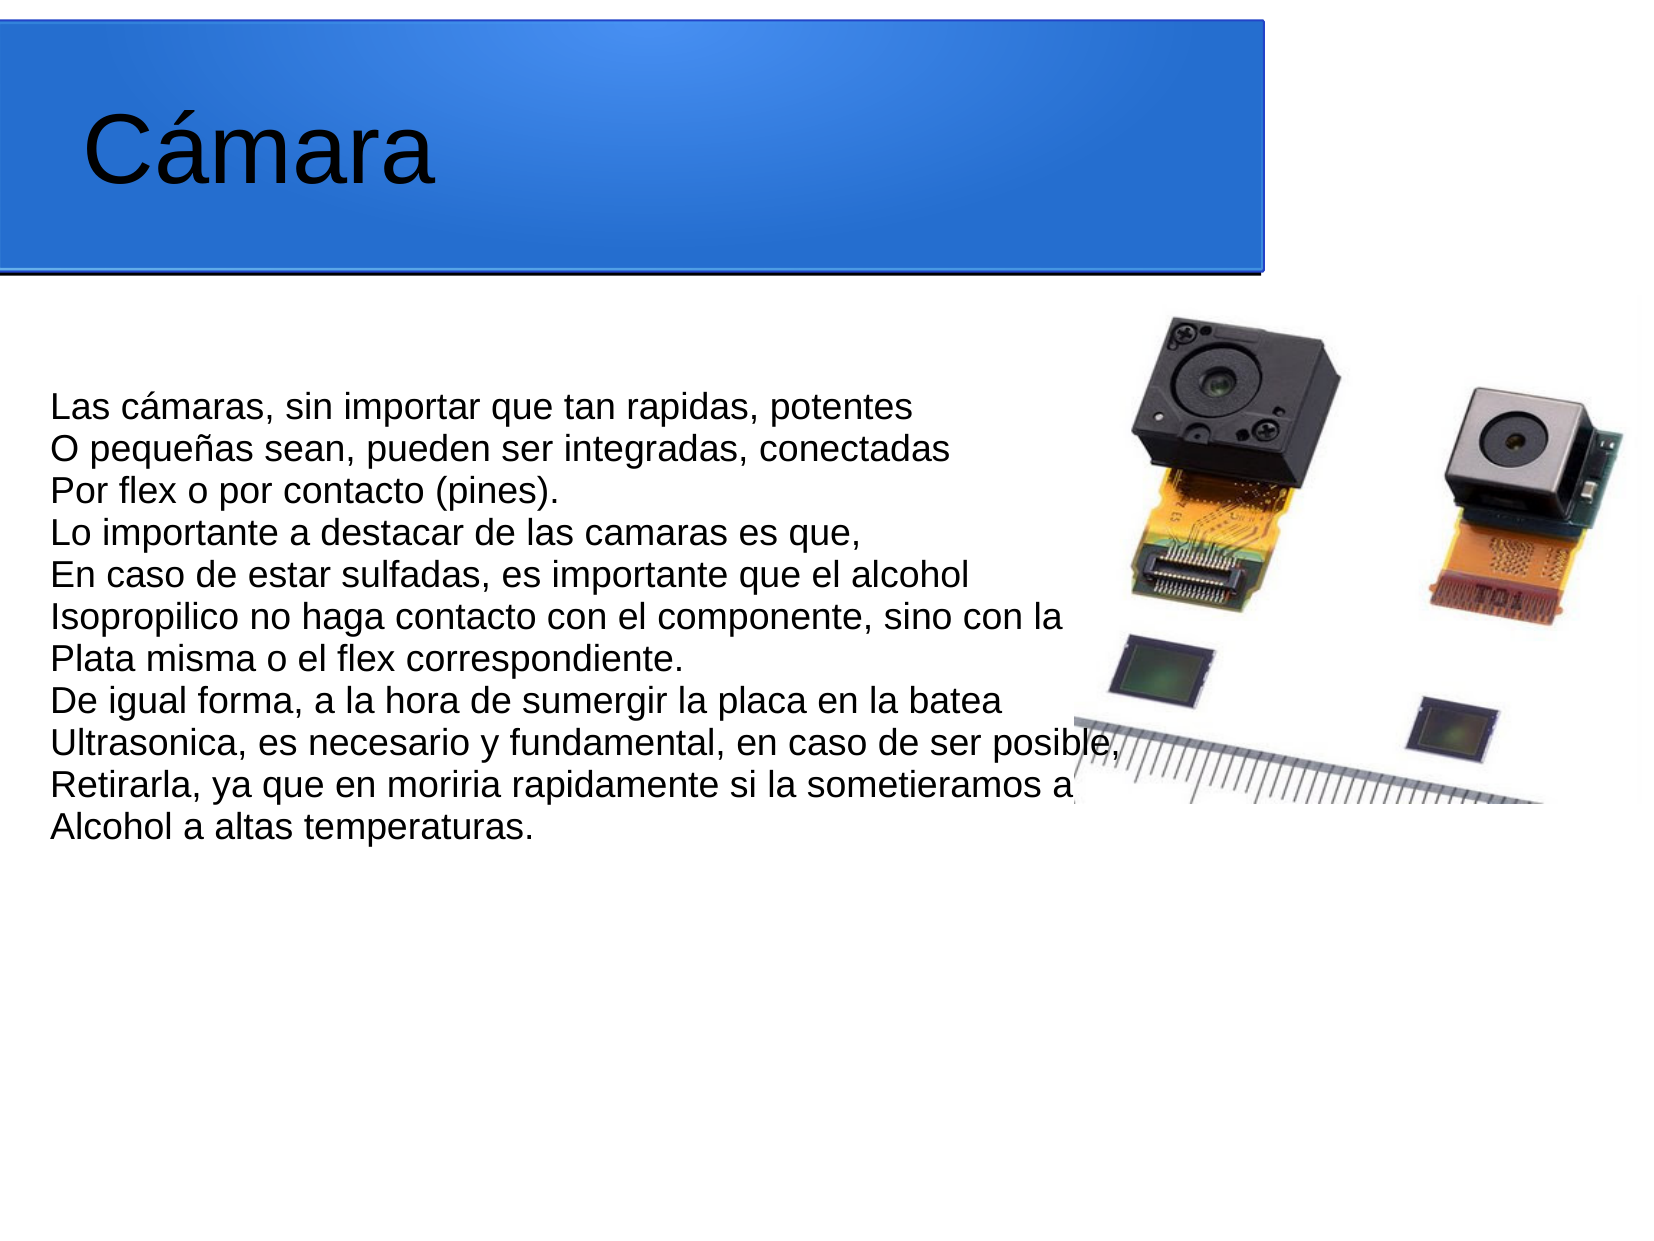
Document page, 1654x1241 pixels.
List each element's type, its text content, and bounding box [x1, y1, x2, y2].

picture [1074, 295, 1642, 804]
title Cámara [82, 47, 1235, 252]
text_box Las cámaras, sin importar que tan rapidas, potentes O pequeñas sean, pueden ser integradas, conectadas Por flex o por contacto (pines). Lo importante a destacar de las camaras es que, En caso de estar sulfadas, es importante que el alcohol Isopropilico no haga contacto con el componente, sino con la Plata misma o el flex correspondiente. De igual forma, a la hora de sumergir la placa en la batea Ultrasonica, es necesario y fundamental, en caso de ser posible, Retirarla, ya que en moriria rapidamente si la sometieramos a Alcohol a altas temperaturas. [35, 377, 1137, 855]
